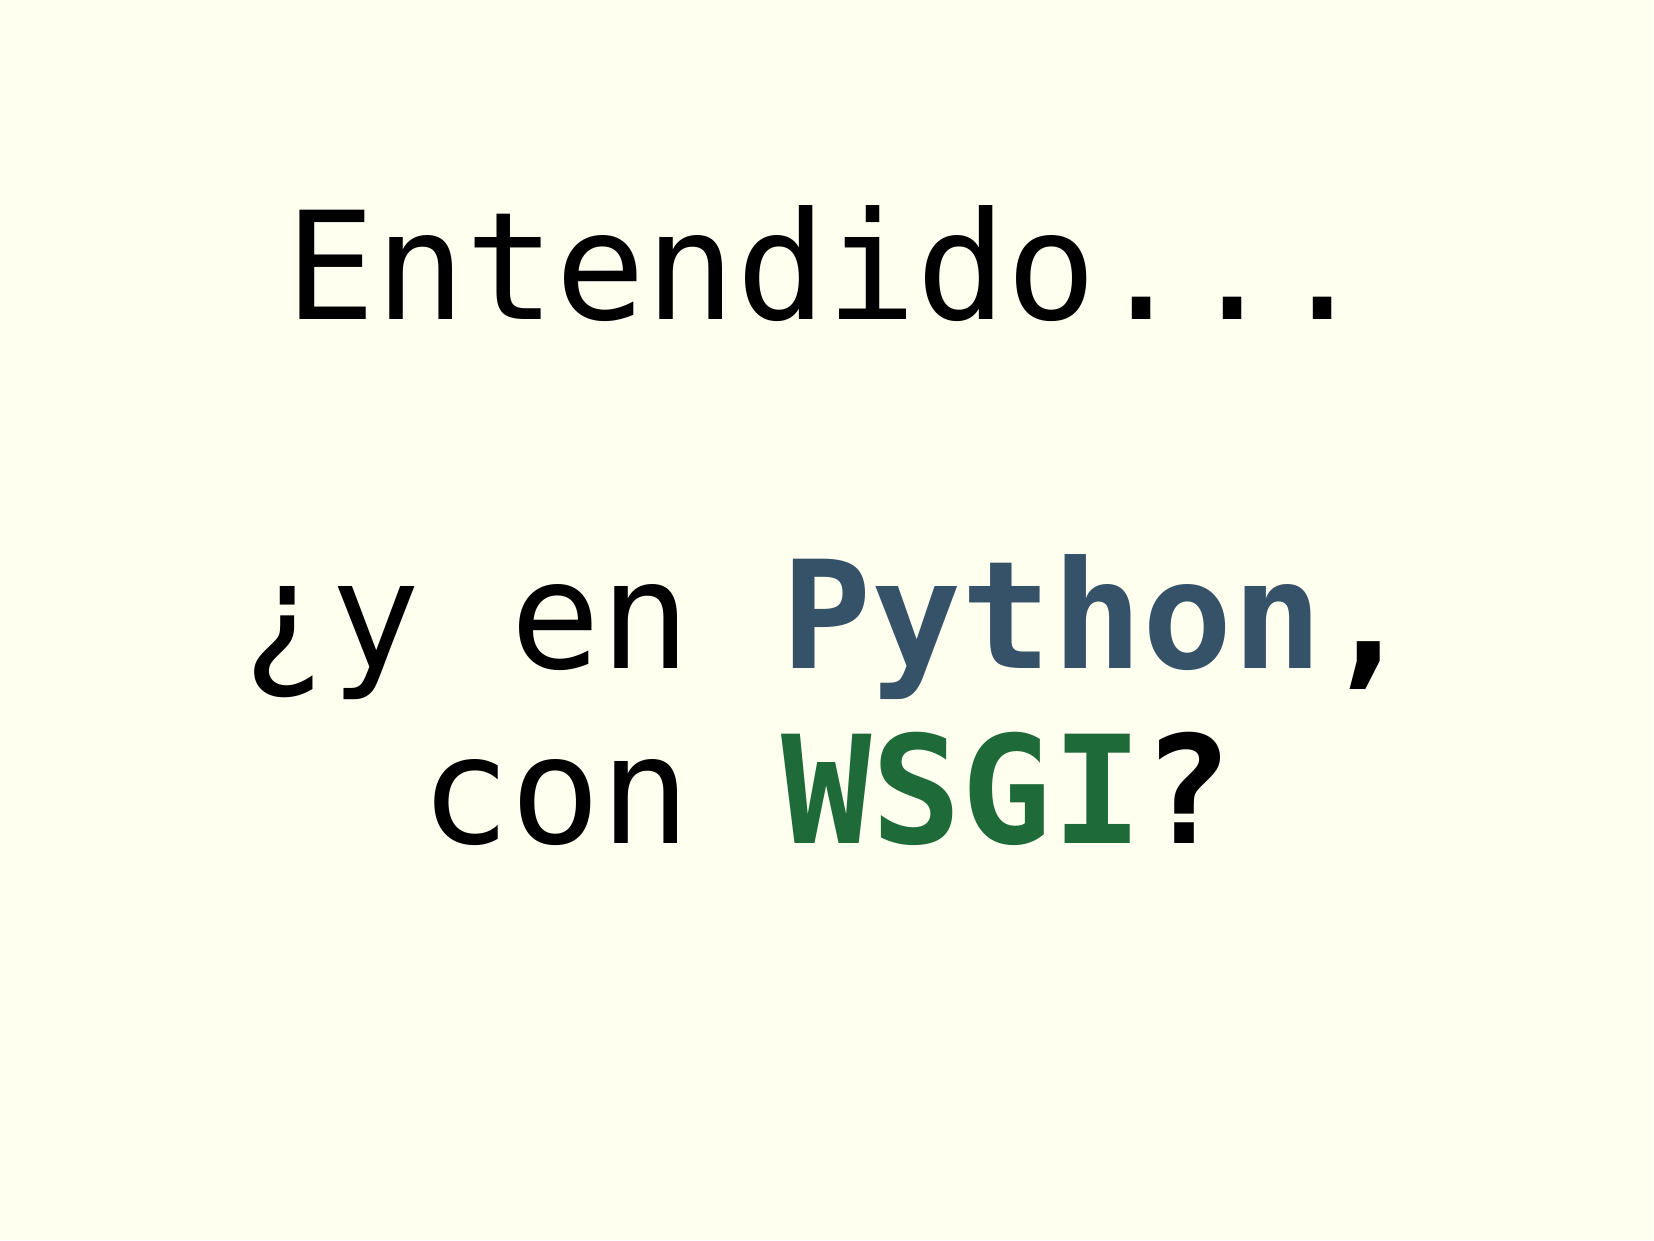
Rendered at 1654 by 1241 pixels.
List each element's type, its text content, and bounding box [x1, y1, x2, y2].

subtitle Entendido... ¿y en Python, con WSGI? [82, 49, 1571, 1010]
